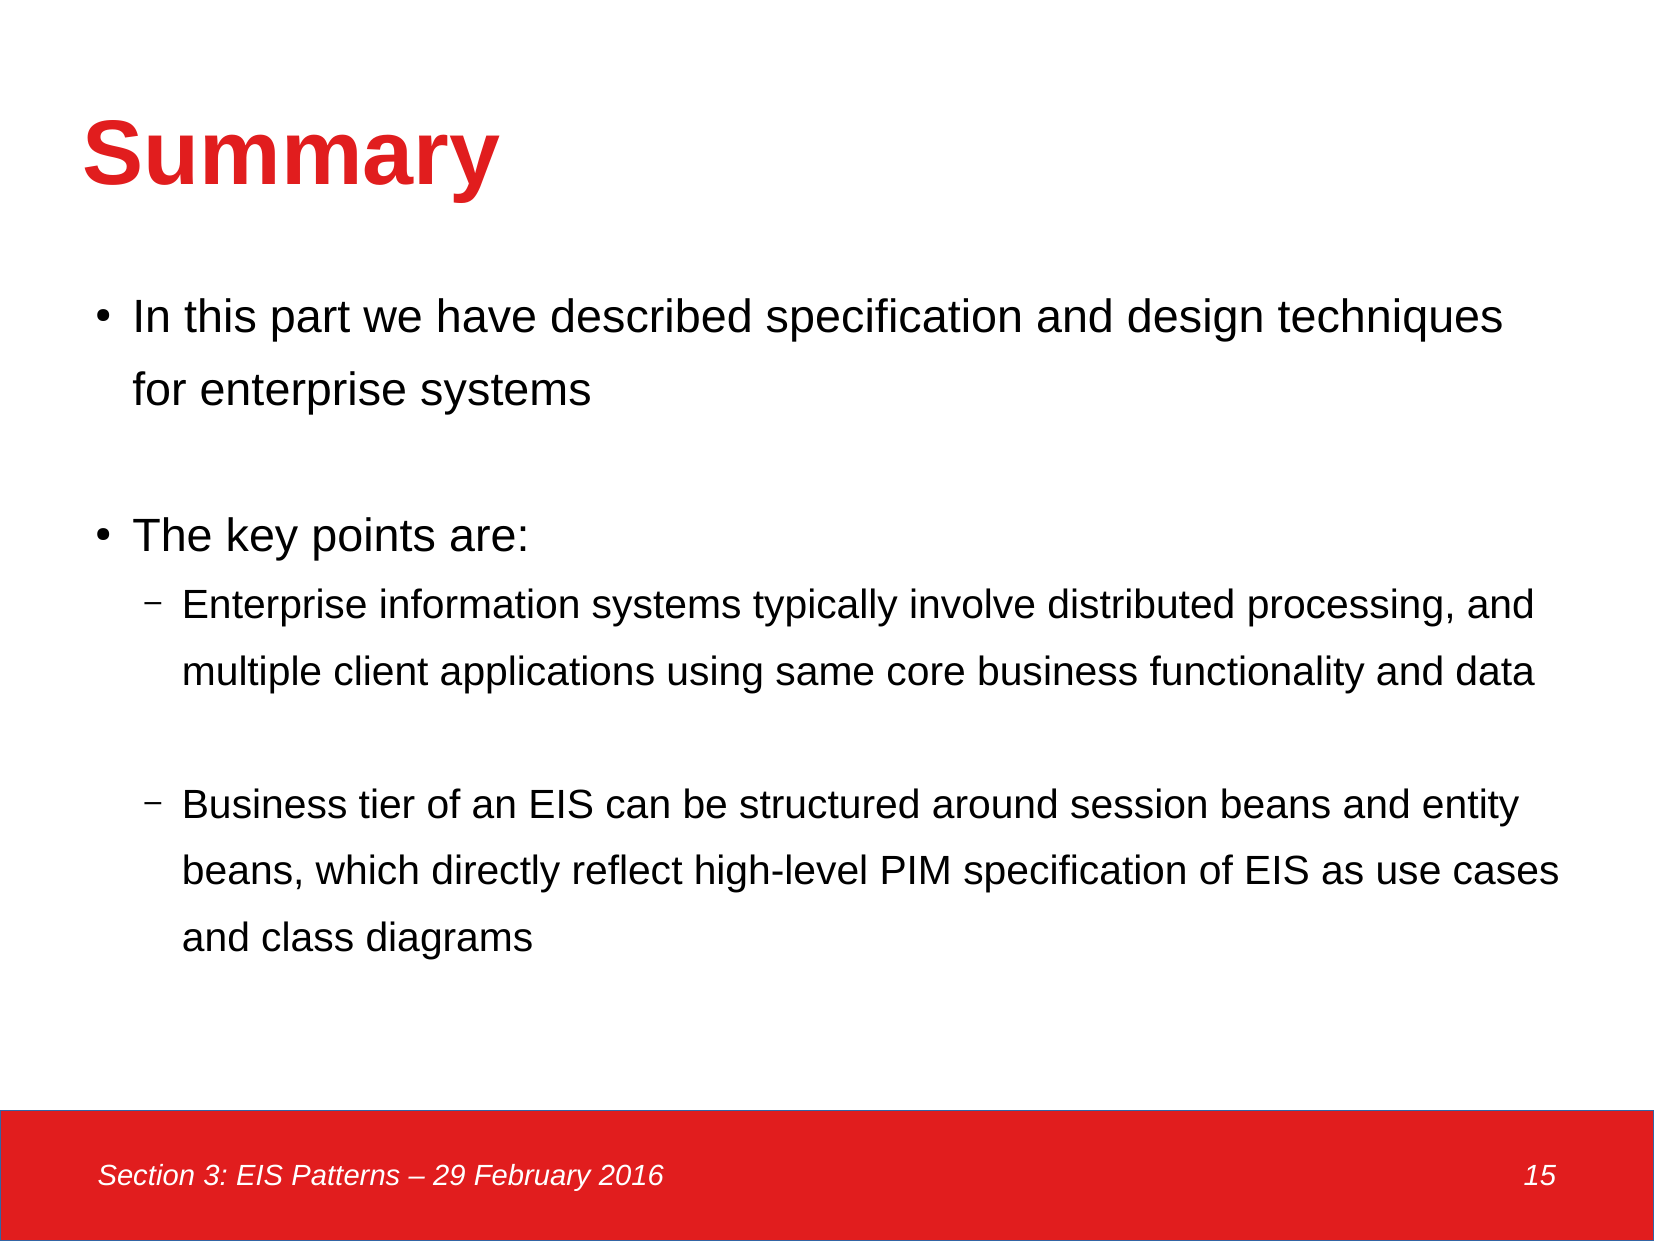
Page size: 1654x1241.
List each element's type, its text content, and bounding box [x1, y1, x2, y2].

title Summary [82, 49, 1571, 257]
list In this part we have described specification and design techniques for enterprise systems The key points are: Enterprise information systems typically involve distributed processing, and multiple client applications using same core business functionality and data Business tier of an EIS can be structured around session beans and entity beans, which directly reflect high-level PIM specification of EIS as use cases and class diagrams [82, 290, 1571, 1010]
